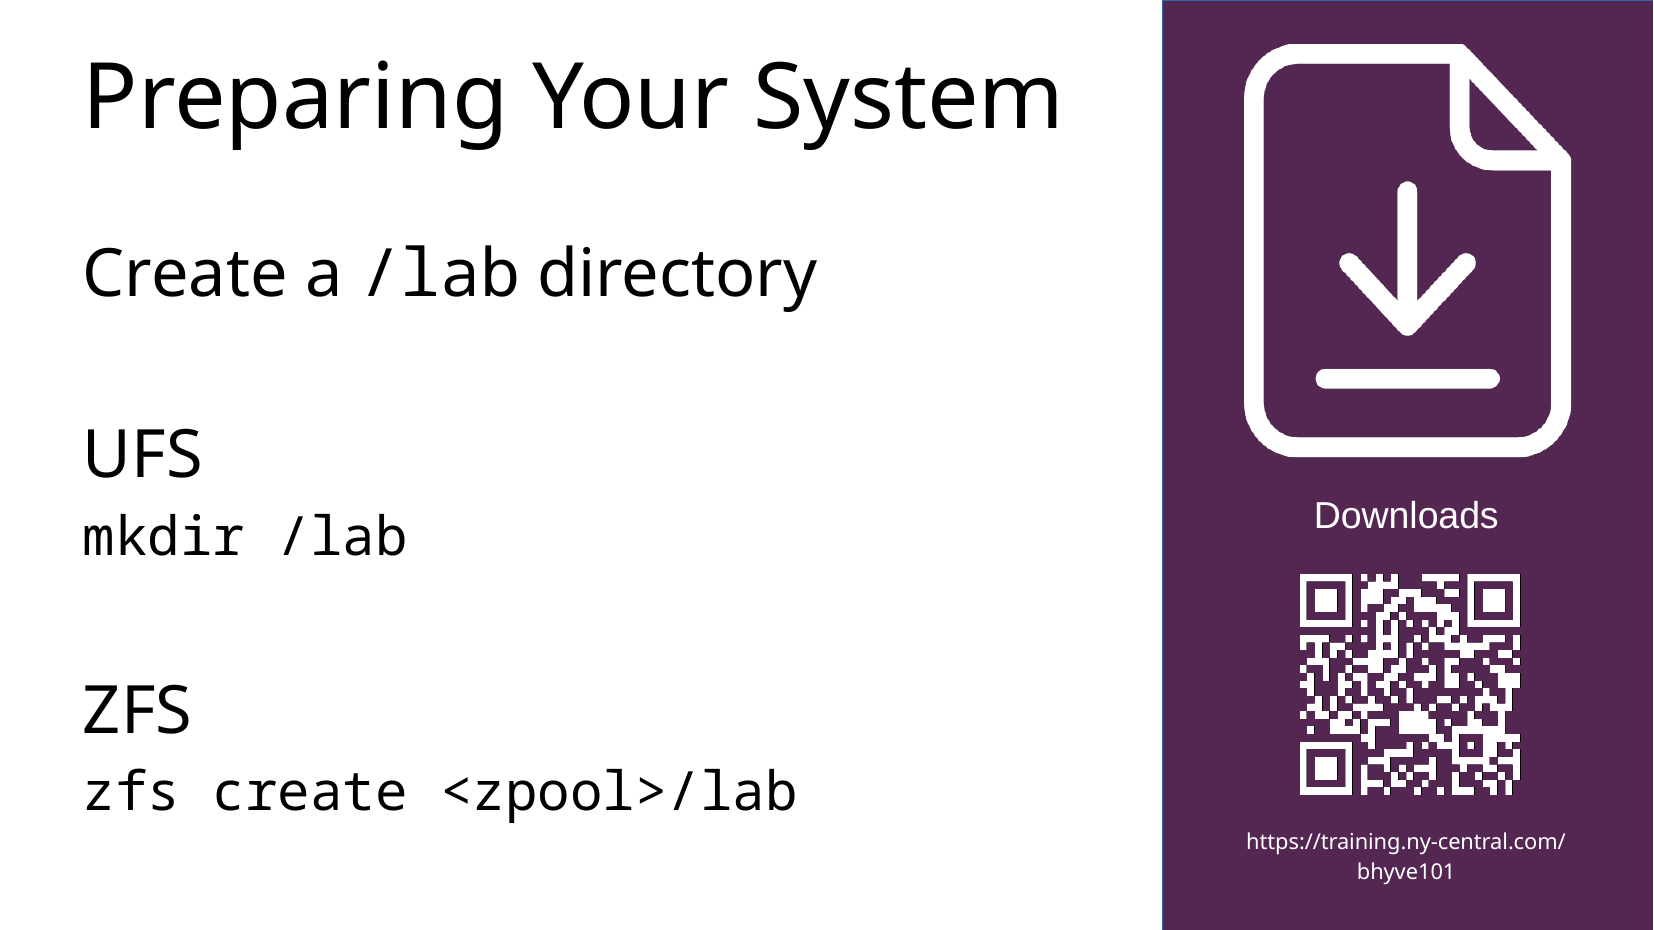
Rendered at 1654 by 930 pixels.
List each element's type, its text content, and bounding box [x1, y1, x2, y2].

text_box Downloads [1237, 487, 1576, 638]
subtitle Create a /lab directory UFS mkdir /lab ZFS zfs create <zpool>/lab [82, 224, 1126, 825]
text_box [1162, 0, 1653, 930]
text_box https://training.ny-central.com/bhyve101 [1200, 819, 1613, 930]
picture [1200, 44, 1613, 458]
title Preparing Your System [82, 37, 1571, 150]
picture [1268, 543, 1550, 826]
